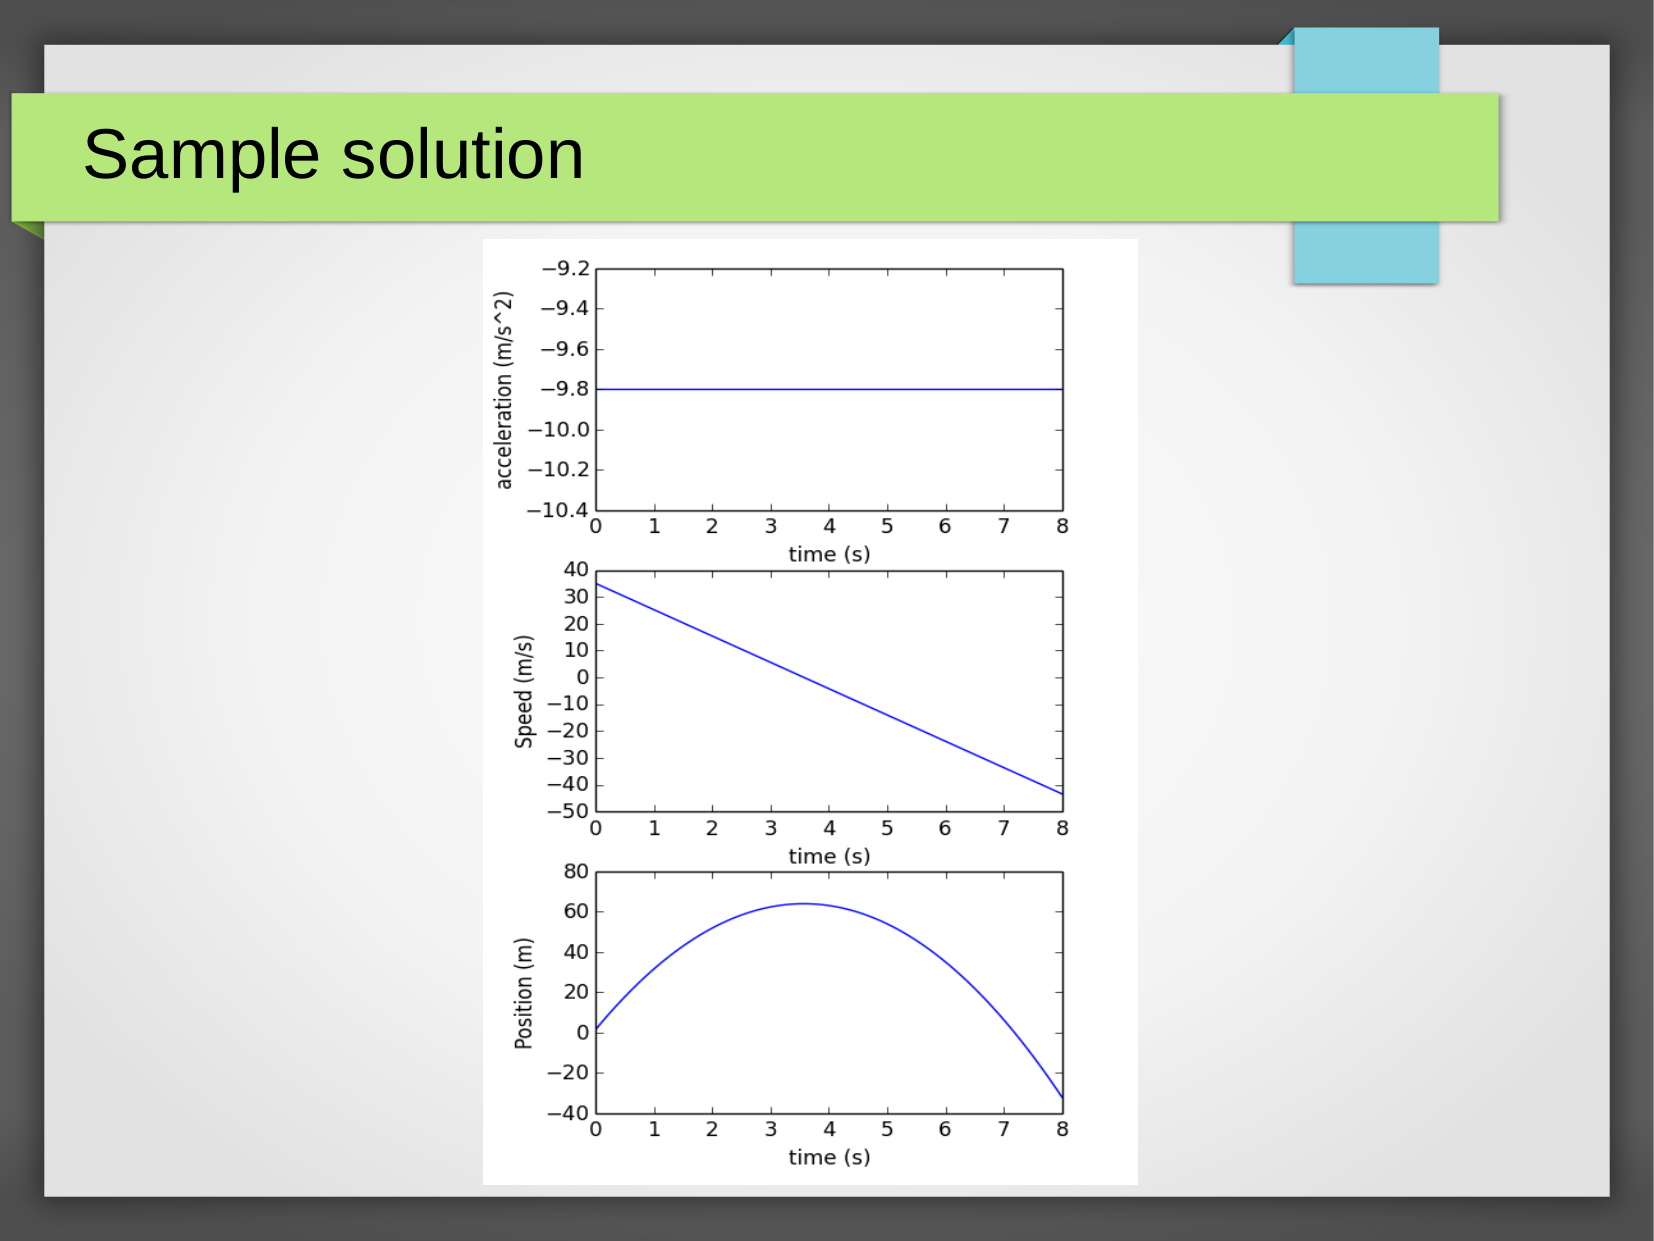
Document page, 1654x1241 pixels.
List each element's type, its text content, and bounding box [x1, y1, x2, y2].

picture [0, 0, 1654, 1241]
title Sample solution [82, 94, 1264, 213]
